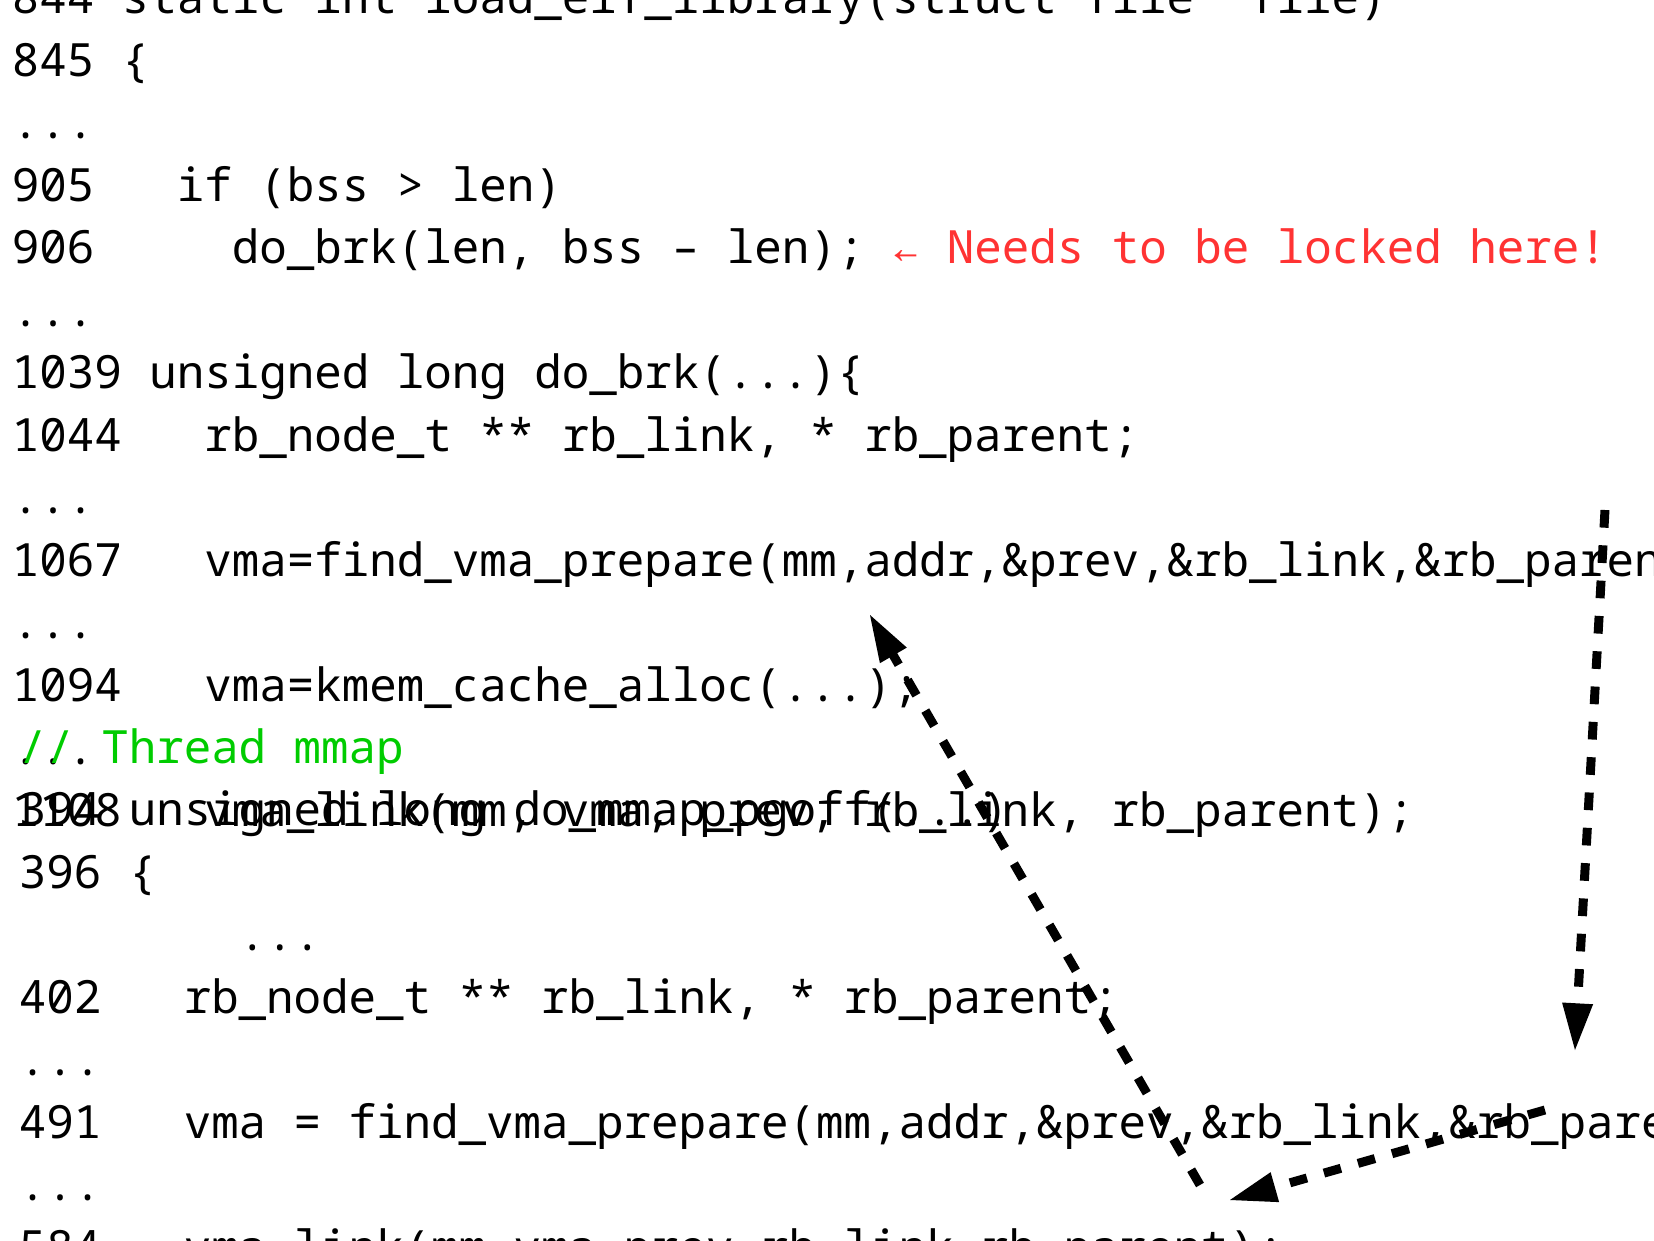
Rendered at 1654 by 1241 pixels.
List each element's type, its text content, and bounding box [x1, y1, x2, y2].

text_box // Thread mmap 394 unsigned long do_mmap_pgoff(...) 396 { ... 402 rb_node_t ** rb_link, * rb_parent; ... 491 vma = find_vma_prepare(mm,addr,&prev,&rb_link,&rb_parent); ... 584 vma_link(mm,vma,prev,rb_link,rb_parent); [18, 635, 1654, 1241]
subtitle // Thread uselib 844 static int load_elf_library(struct file *file) 845 { ... 905 if (bss > len) 906 do_brk(len, bss – len); ← Needs to be locked here! ... 1039 unsigned long do_brk(...){ 1044 rb_node_t ** rb_link, * rb_parent; ... 1067 vma=find_vma_prepare(mm,addr,&prev,&rb_link,&rb_parent); ... 1094 vma=kmem_cache_alloc(...); ... 1108 vma_link(mm, vma, prev, rb_link, rb_parent); [11, 34, 1654, 771]
